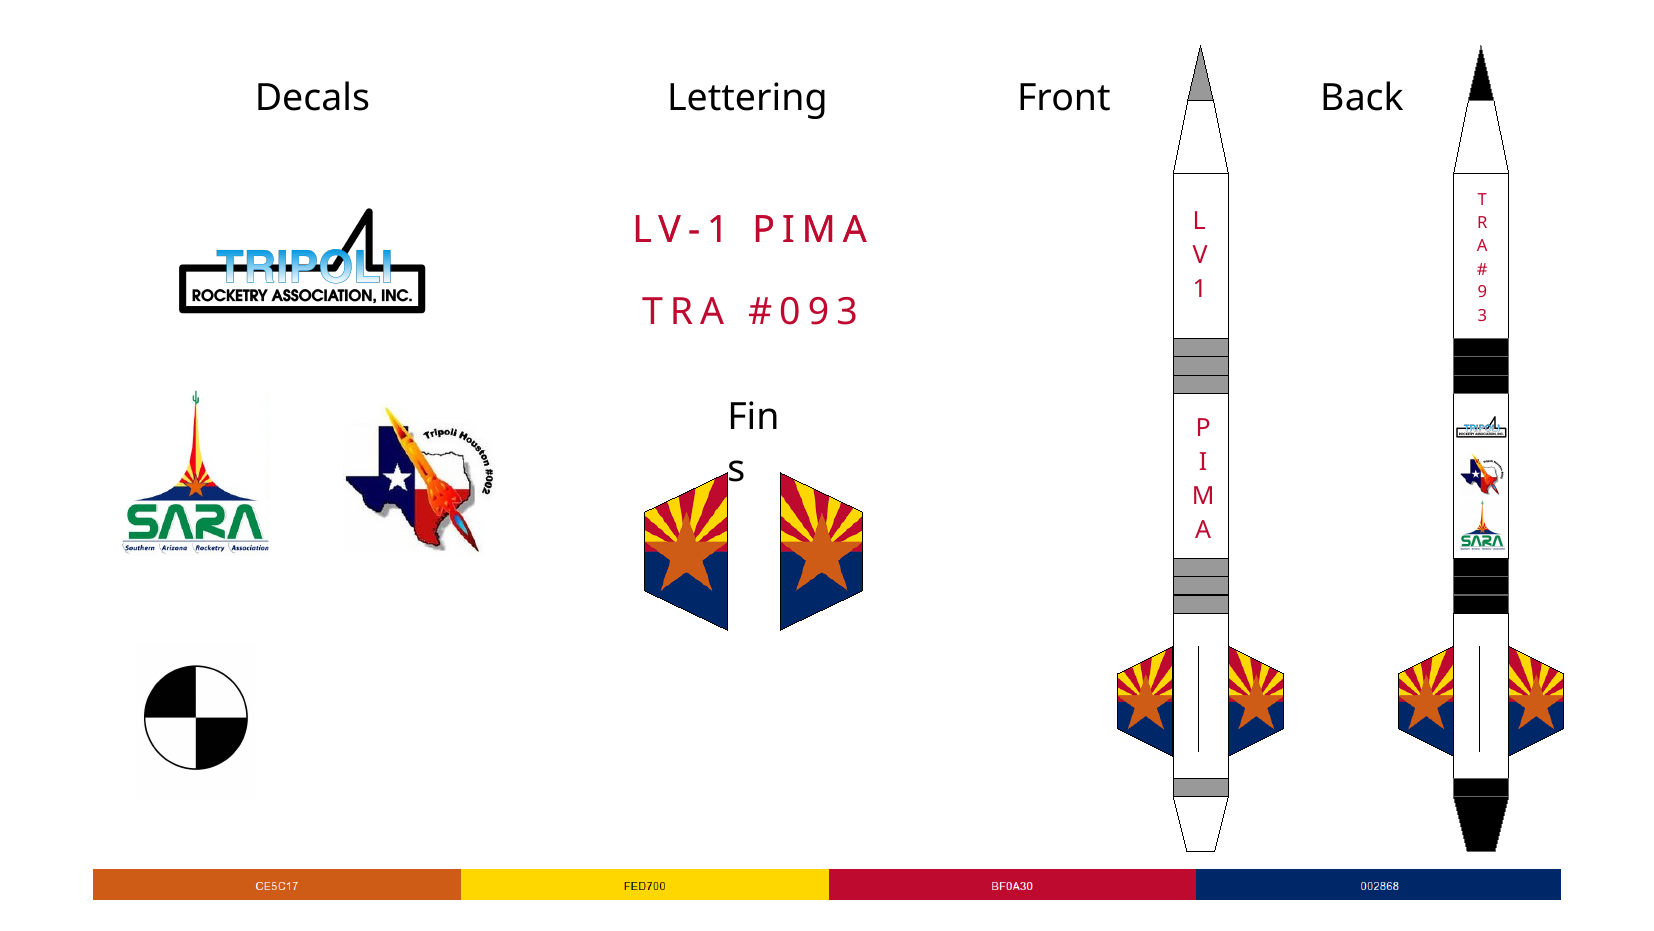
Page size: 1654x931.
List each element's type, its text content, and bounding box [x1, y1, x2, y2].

text_box Back [1305, 63, 1416, 121]
picture [1453, 413, 1509, 441]
text_box [780, 472, 863, 631]
text_box [1398, 441, 1564, 852]
text_box Fins [712, 382, 811, 440]
text_box [1453, 45, 1509, 180]
text_box Lettering [652, 63, 841, 121]
text_box LV-1 PIMA [600, 195, 901, 263]
picture [1460, 453, 1504, 496]
text_box P I M A [1173, 402, 1234, 559]
text_box Decals [240, 63, 382, 121]
text_box [1453, 359, 1509, 413]
picture [163, 193, 438, 331]
picture [135, 644, 255, 800]
picture [93, 869, 1561, 901]
text_box [1117, 559, 1284, 852]
text_box TRA #093 [600, 277, 901, 346]
picture [120, 389, 269, 556]
picture [1459, 500, 1505, 551]
text_box [1173, 45, 1229, 402]
text_box T R A # 9 3 [1452, 180, 1513, 359]
picture [343, 404, 495, 556]
text_box Front [1002, 63, 1125, 121]
text_box [644, 472, 728, 631]
text_box L V 1 [1177, 195, 1227, 316]
